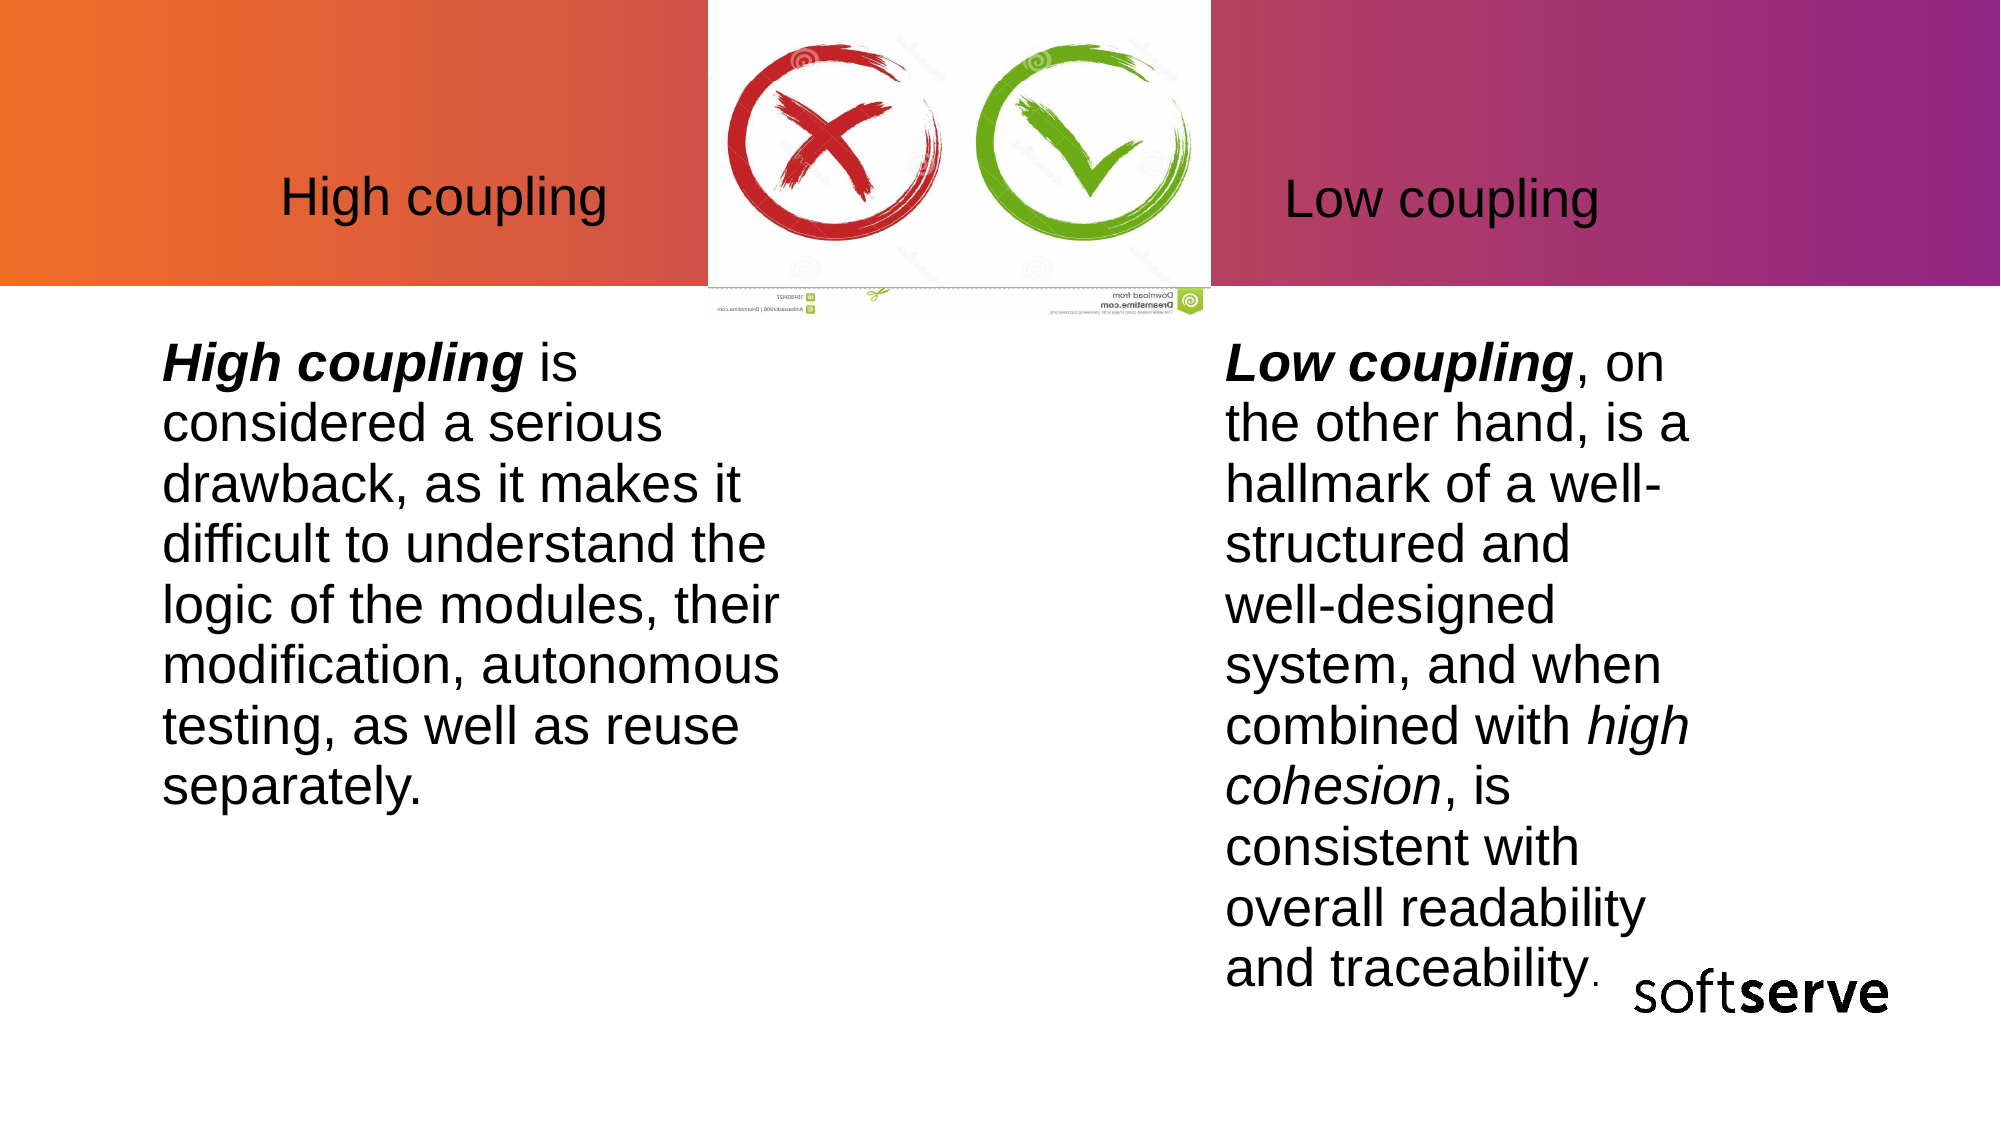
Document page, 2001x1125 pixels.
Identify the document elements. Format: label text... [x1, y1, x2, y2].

text_box High coupling is considered a serious drawback, as it makes it difficult to understand the logic of the modules, their modification, autonomous testing, as well as reuse separately. [147, 324, 827, 824]
text_box Low coupling [1269, 160, 1654, 237]
text_box High coupling [265, 159, 708, 296]
picture [708, 0, 1211, 295]
text_box [708, 295, 1211, 454]
text_box Low coupling, on the other hand, is a hallmark of a well-structured and well-designed system, and when combined with high cohesion, is consistent with overall readability and traceability. [1210, 324, 1713, 1006]
picture [1634, 968, 1888, 1013]
